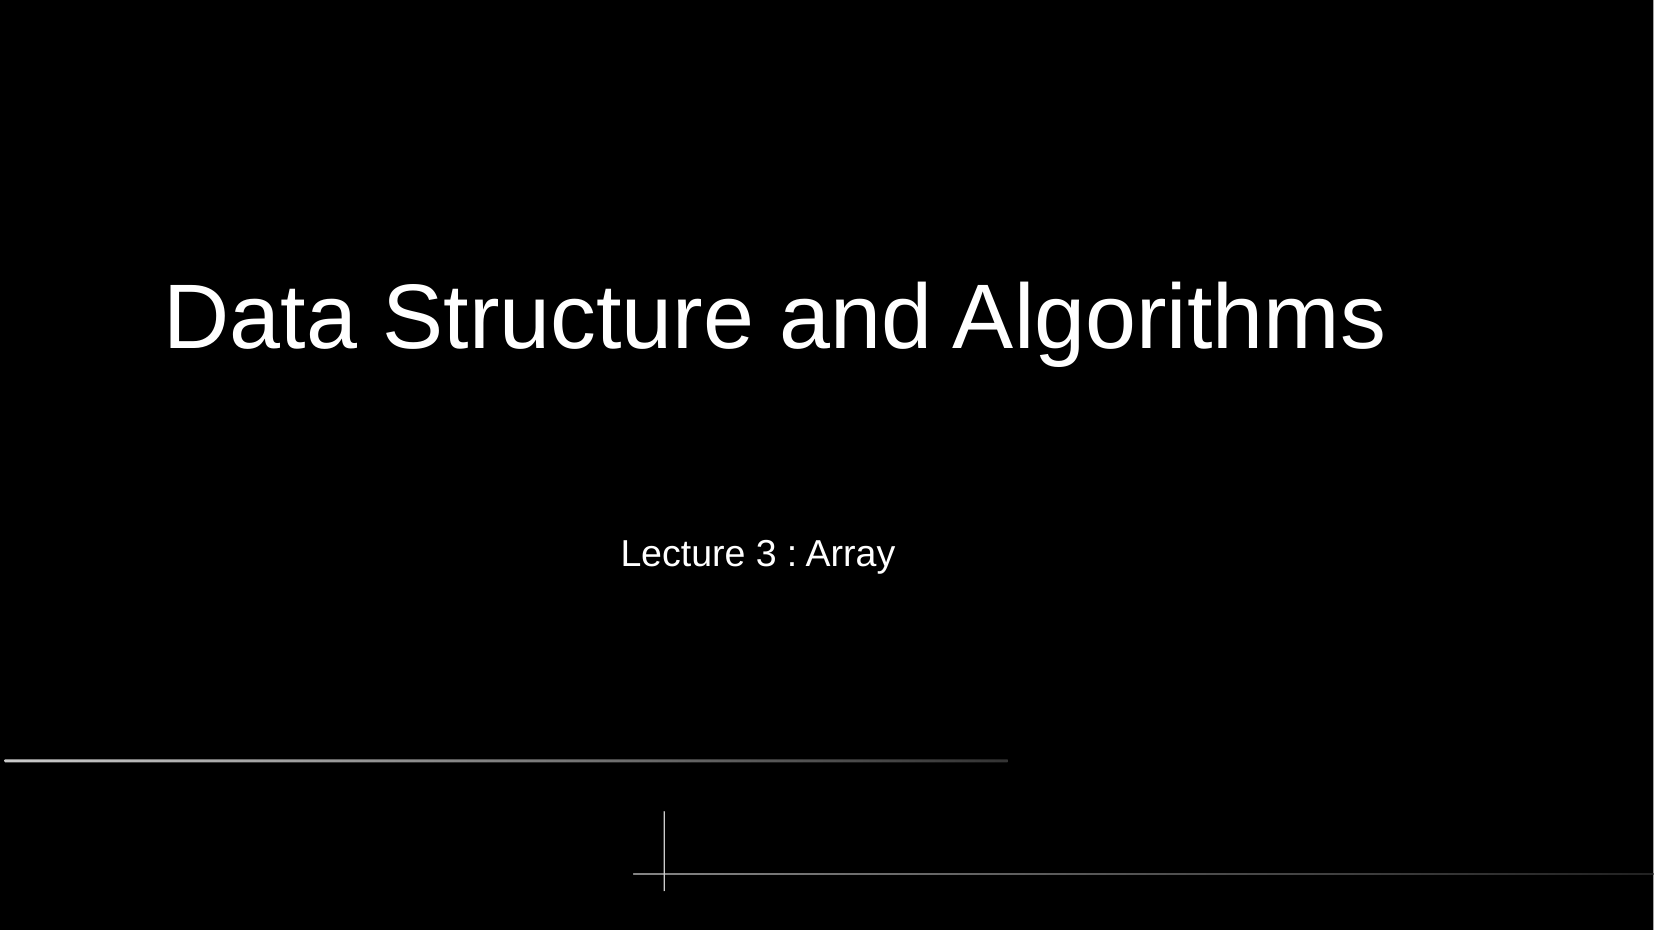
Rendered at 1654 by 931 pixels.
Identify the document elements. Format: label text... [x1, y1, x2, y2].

title Data Structure and Algorithms [37, 262, 1514, 371]
text_box Lecture 3 : Array [605, 525, 1055, 582]
